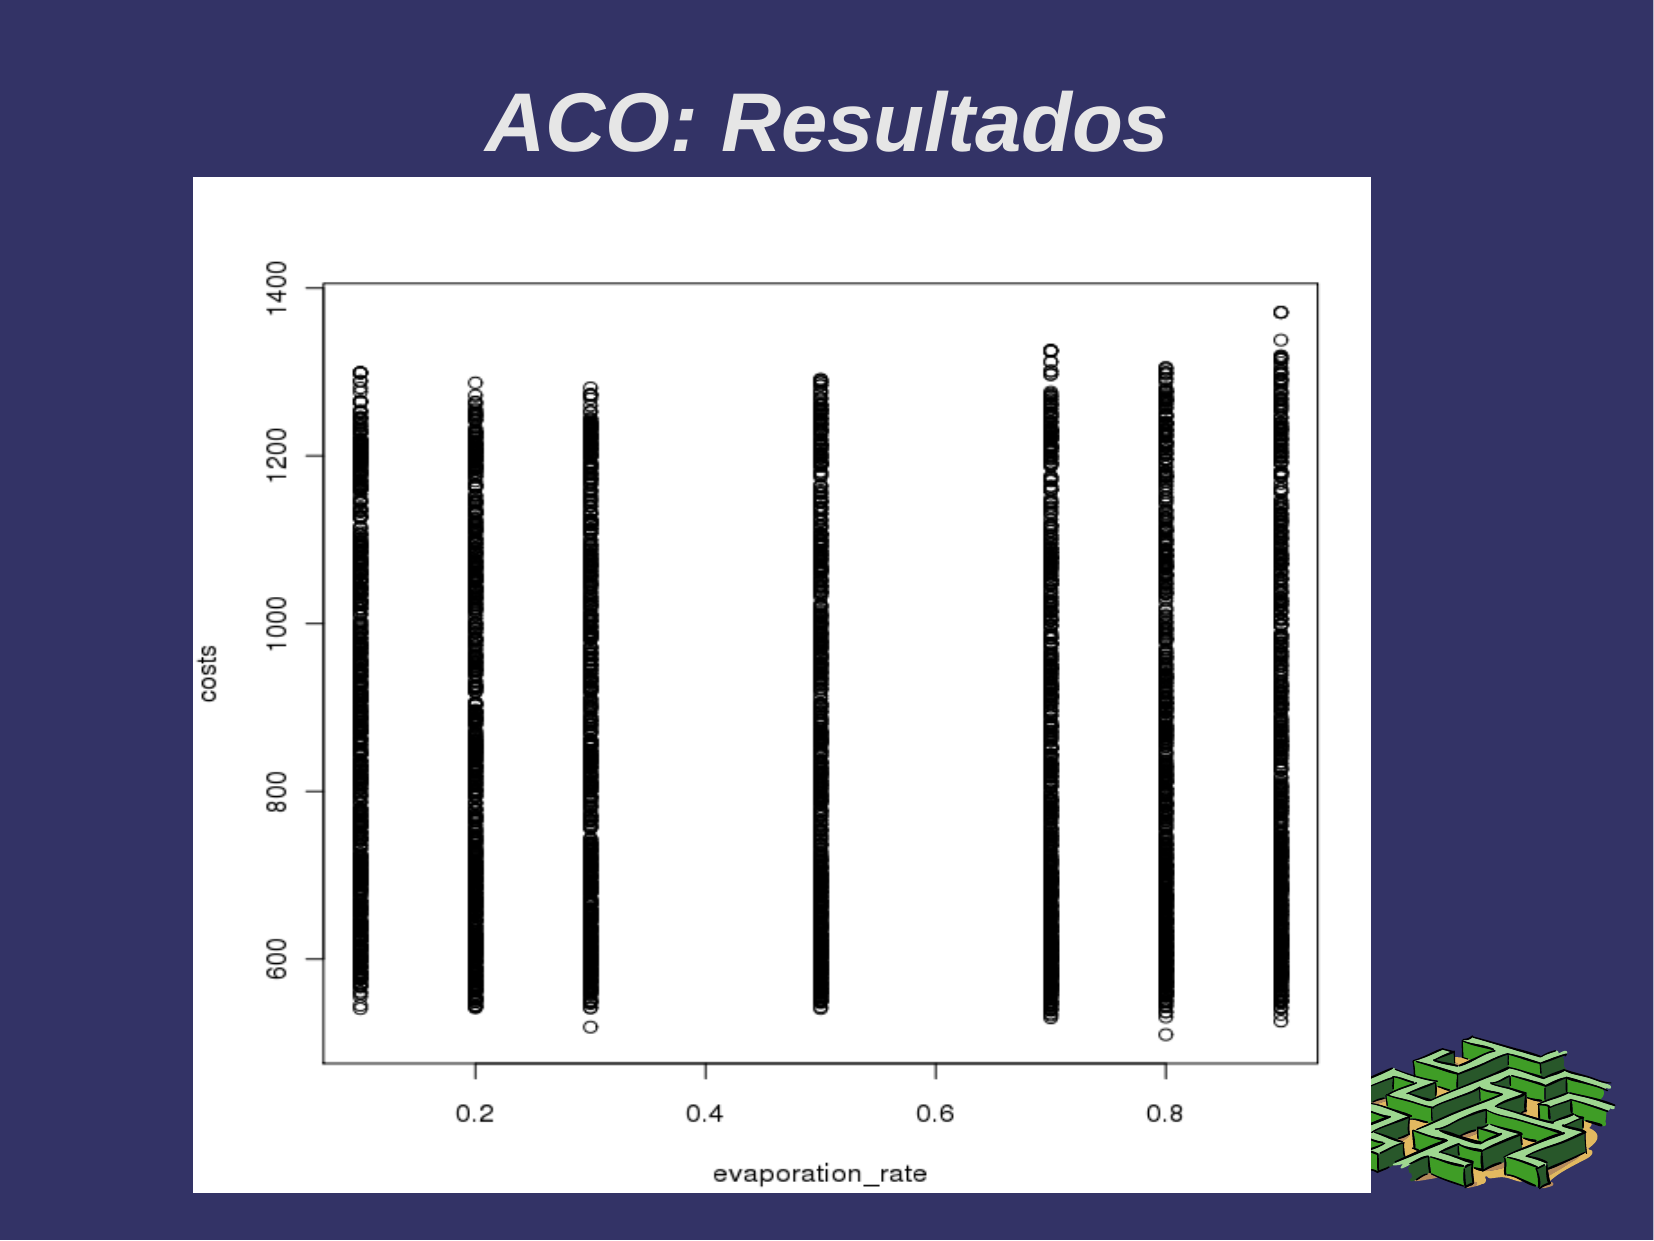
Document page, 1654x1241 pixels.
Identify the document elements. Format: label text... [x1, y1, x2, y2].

title ACO: Resultados [121, 19, 1534, 227]
picture [193, 177, 1371, 1193]
